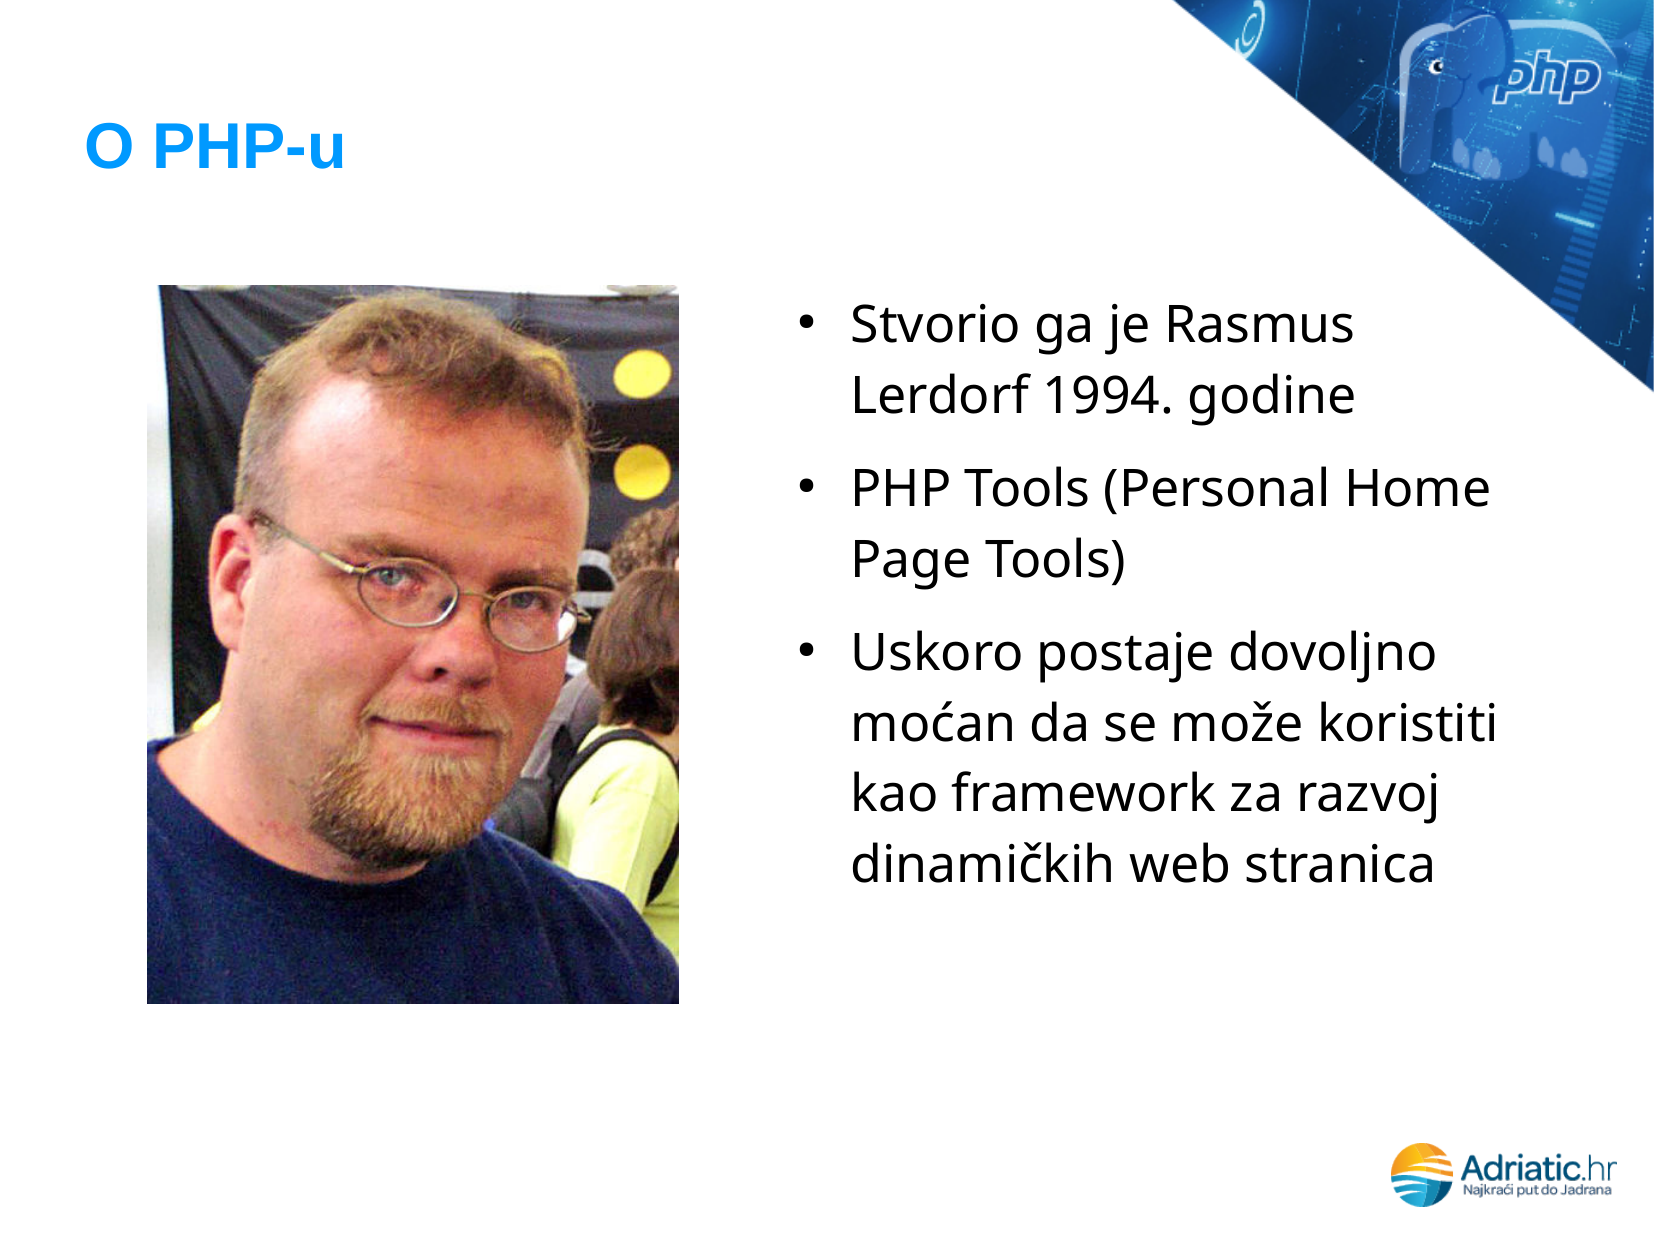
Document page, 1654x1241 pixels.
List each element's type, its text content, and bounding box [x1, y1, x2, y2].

picture [1391, 1143, 1617, 1207]
title O PHP-u [84, 88, 1270, 204]
picture [1171, 0, 1654, 486]
picture [147, 285, 679, 1004]
list Stvorio ga je Rasmus Lerdorf 1994. godine PHP Tools (Personal Home Page Tools) Uskoro postaje dovoljno moćan da se može koristiti kao framework za razvoj dinamičkih web stranica [779, 287, 1506, 1093]
